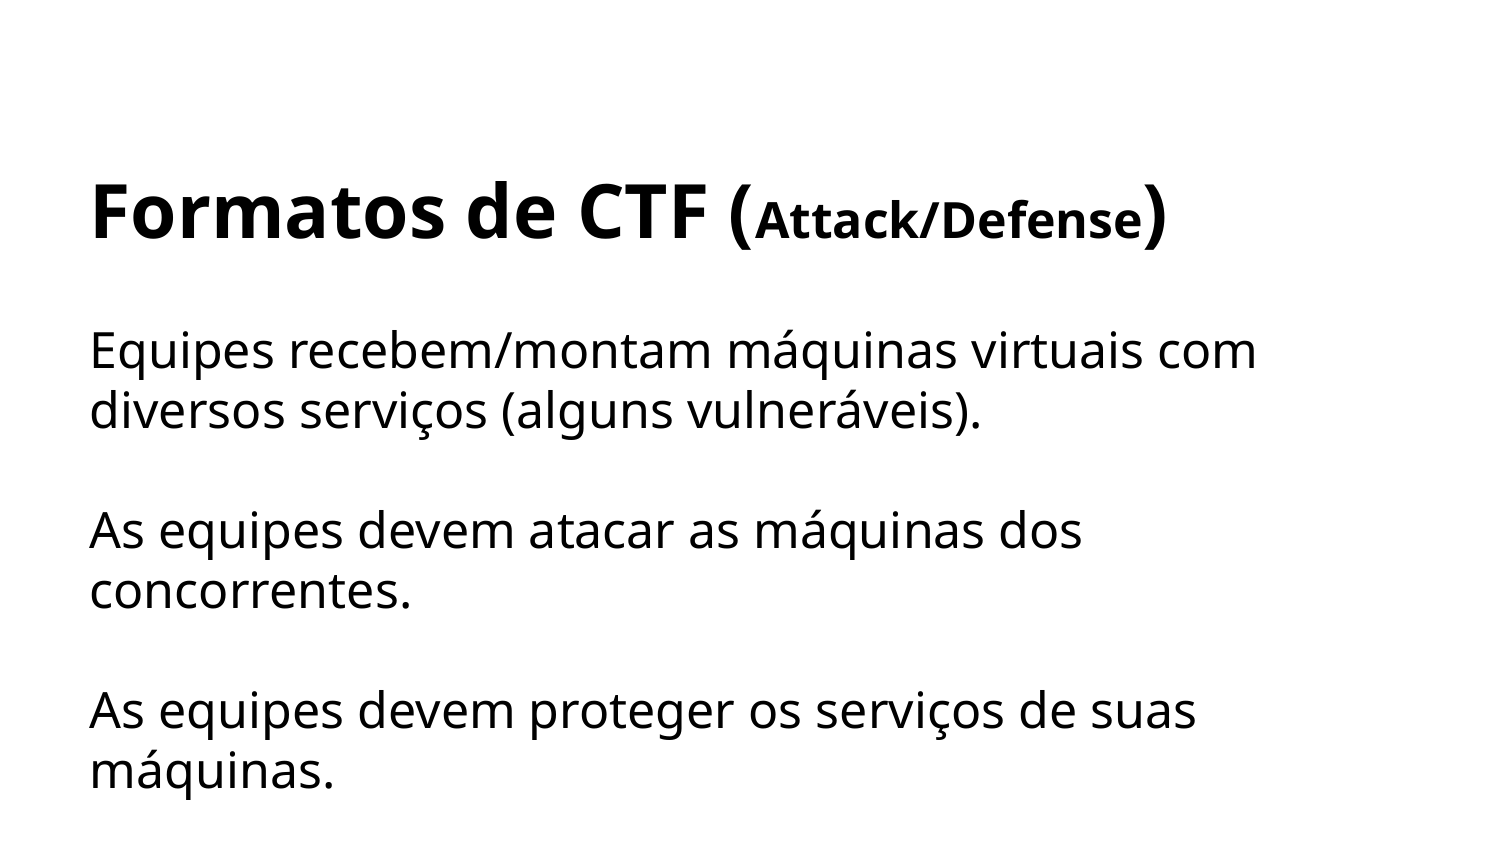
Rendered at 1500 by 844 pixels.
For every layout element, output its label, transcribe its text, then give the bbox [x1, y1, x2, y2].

text_box Formatos de CTF (Attack/Defense) [75, 128, 1425, 269]
text_box Equipes recebem/montam máquinas virtuais com diversos serviços (alguns vulneráveis). As equipes devem atacar as máquinas dos concorrentes. As equipes devem proteger os serviços de suas máquinas. [75, 303, 1425, 844]
